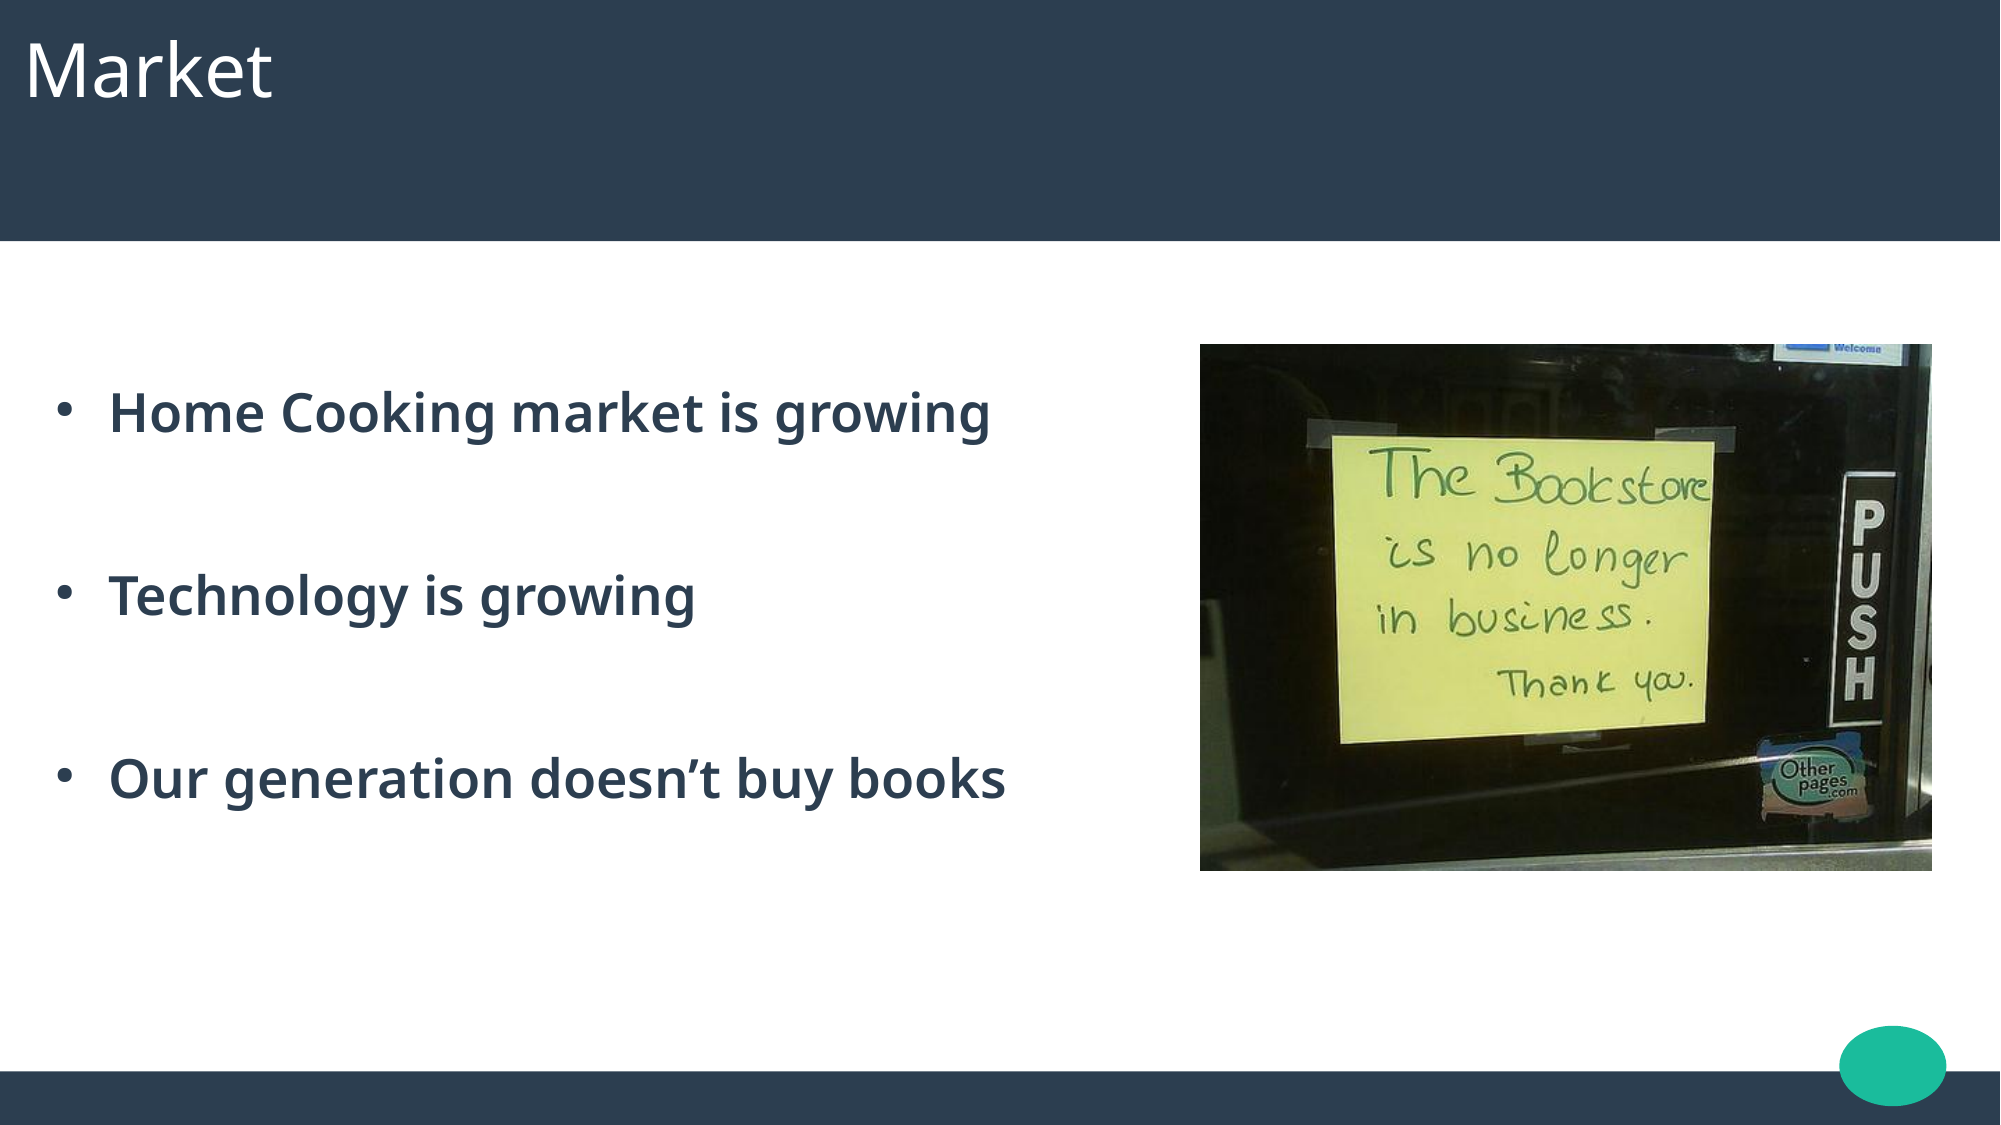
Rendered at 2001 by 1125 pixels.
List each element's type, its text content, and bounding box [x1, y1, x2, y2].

picture [1200, 344, 1932, 871]
list Home Cooking market is growing Technology is growing Our generation doesn’t buy books [22, 370, 1486, 991]
title Market [8, 14, 1471, 225]
